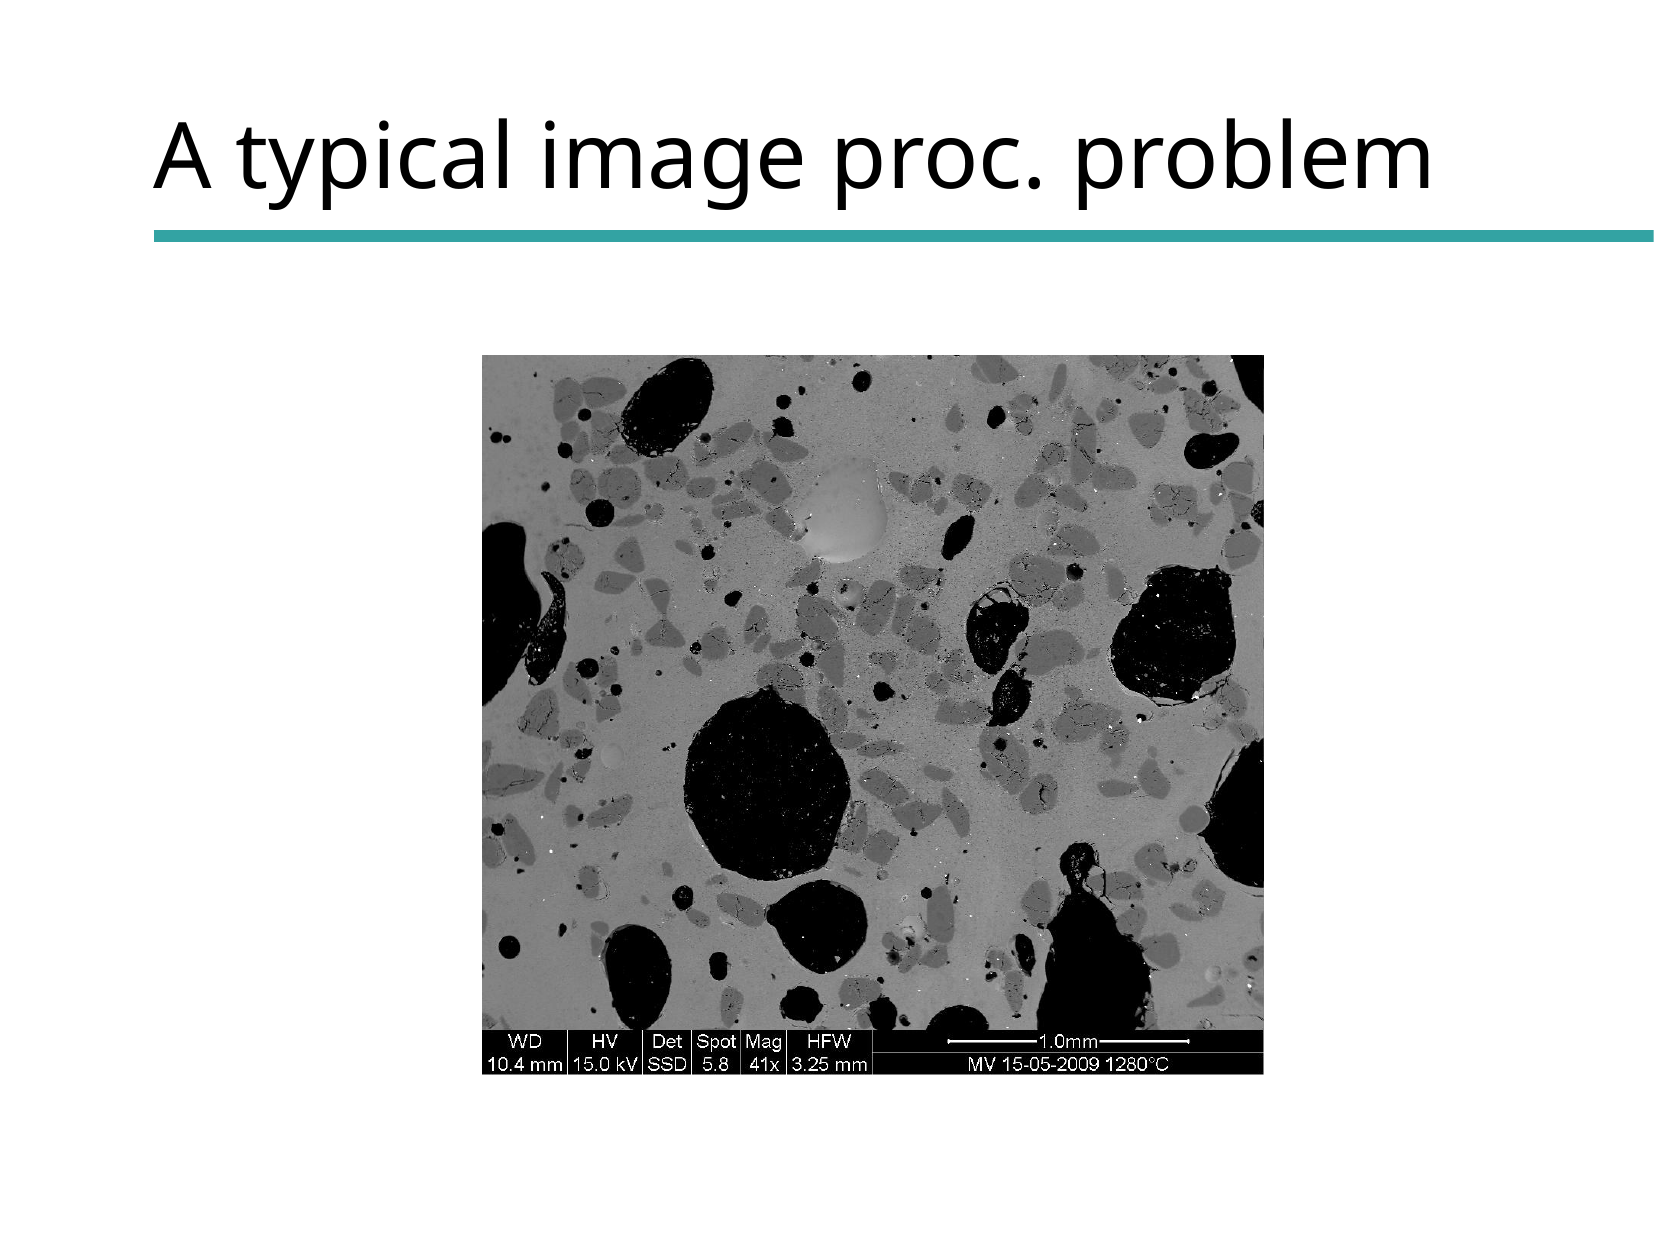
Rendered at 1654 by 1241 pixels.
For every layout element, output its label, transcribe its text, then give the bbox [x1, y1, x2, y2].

picture [482, 355, 1264, 1075]
title A typical image proc. problem [153, 49, 1642, 257]
